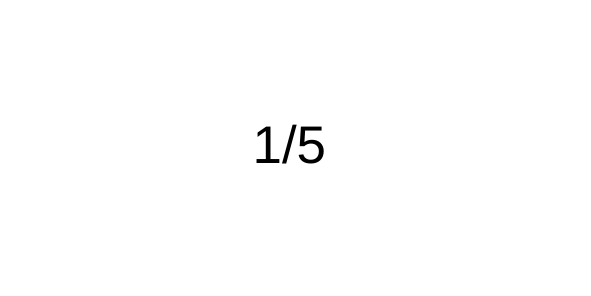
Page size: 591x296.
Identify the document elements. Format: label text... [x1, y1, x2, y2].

subtitle 1/5 [23, 0, 556, 292]
